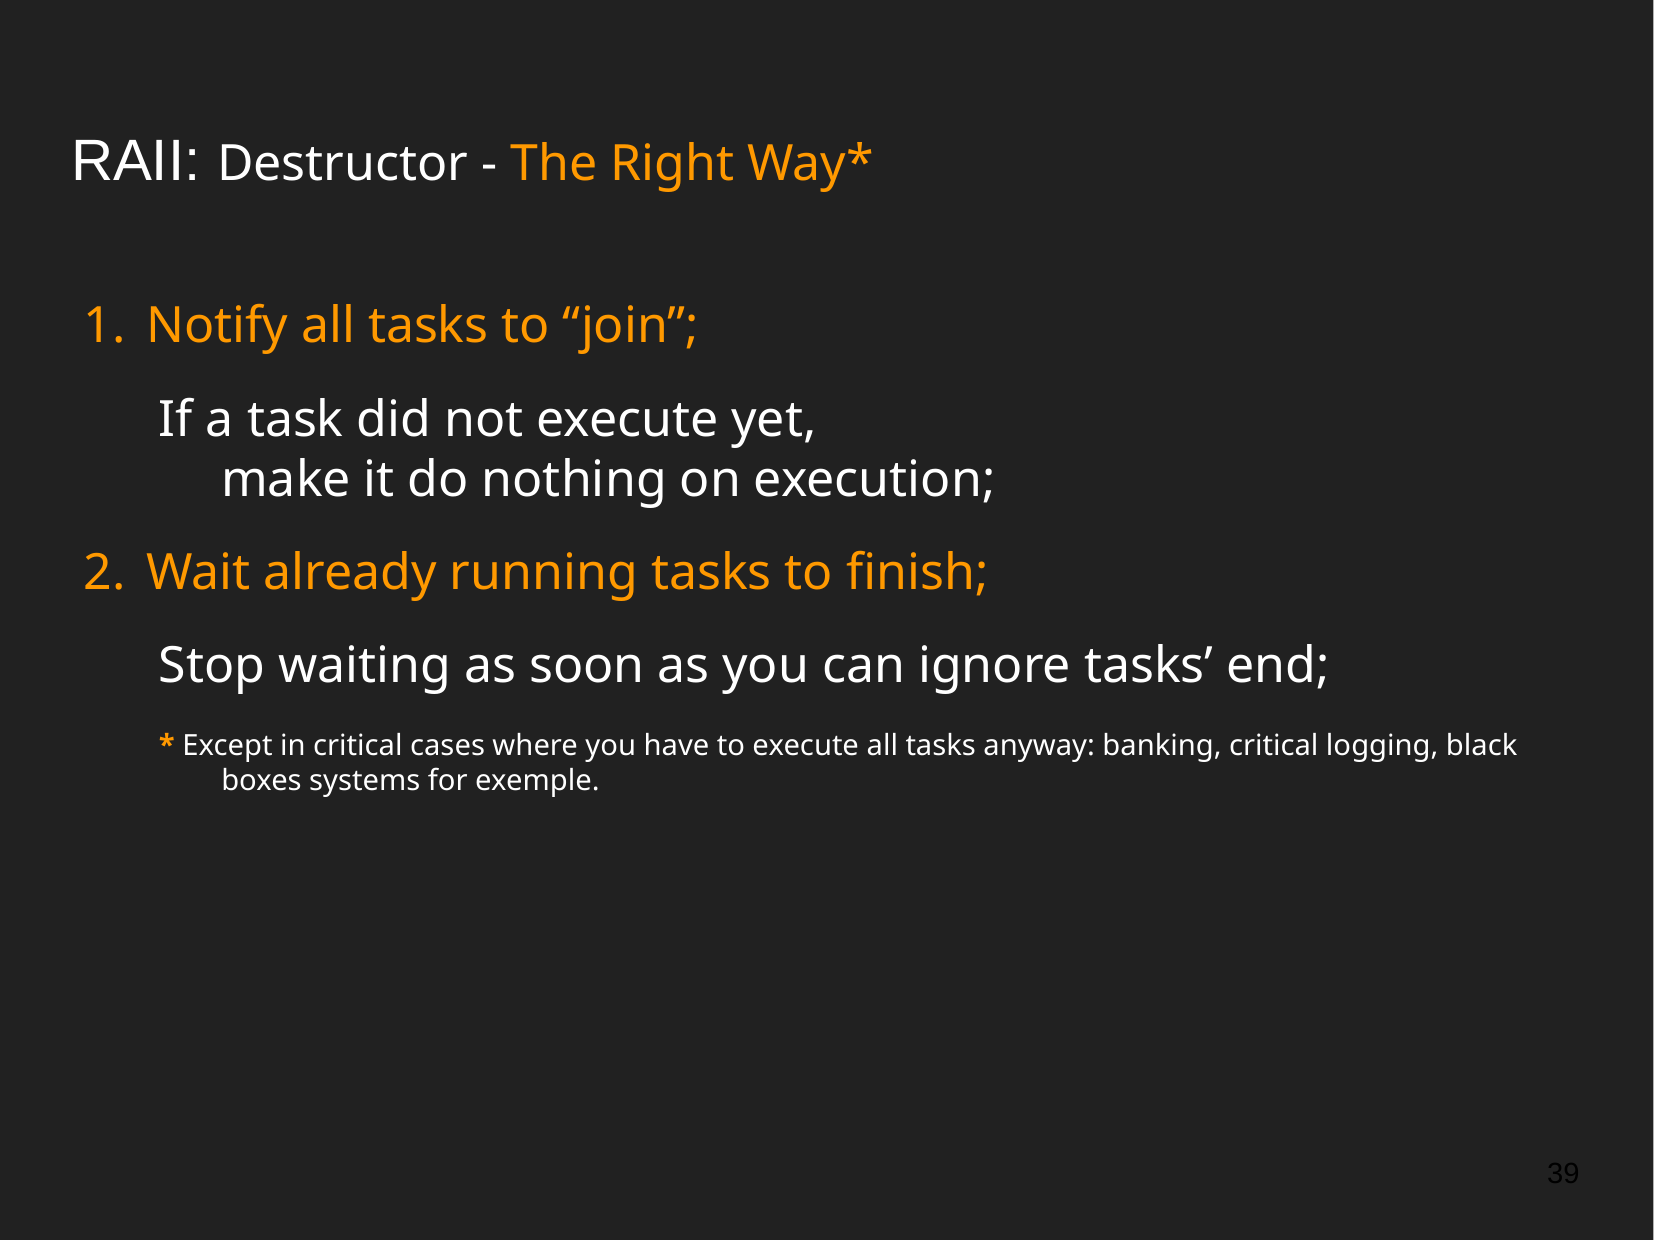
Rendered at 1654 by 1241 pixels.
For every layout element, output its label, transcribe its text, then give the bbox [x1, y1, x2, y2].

slide_number <number> [1532, 1124, 1632, 1220]
title RAII: Destructor - The Right Way* [56, 107, 1598, 246]
list Notify all tasks to “join”; If a task did not execute yet, make it do nothing on execution; Wait already running tasks to finish; Stop waiting as soon as you can ignore tasks’ end; * Except in critical cases where you have to execute all tasks anyway: banking, critical logging, black boxes systems for exemple. [56, 277, 1598, 1102]
